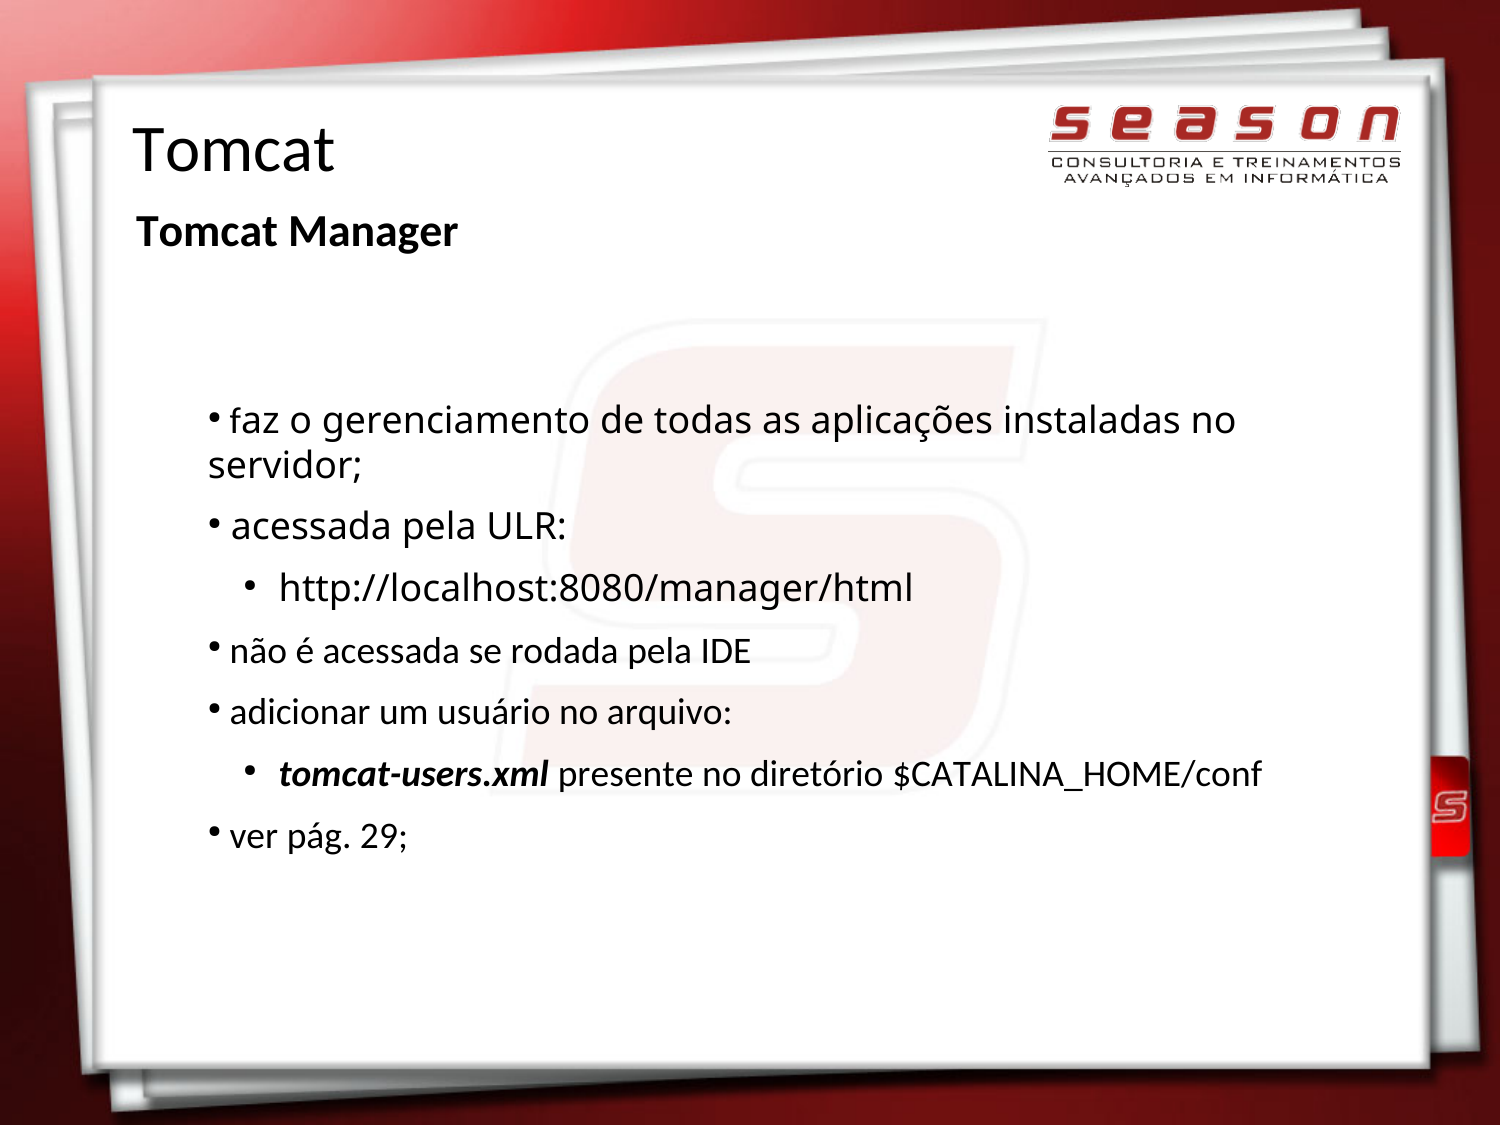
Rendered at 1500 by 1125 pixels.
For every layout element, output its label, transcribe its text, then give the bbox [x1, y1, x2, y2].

text_box faz o gerenciamento de todas as aplicações instaladas no servidor; acessada pela ULR: http://localhost:8080/manager/html não é acessada se rodada pela IDE adicionar um usuário no arquivo: tomcat-users.xml presente no diretório $CATALINA_HOME/conf ver pág. 29; [207, 357, 1328, 894]
title Tomcat [118, 33, 1394, 257]
text_box Tomcat Manager [119, 200, 1240, 256]
picture [0, 0, 1500, 1125]
